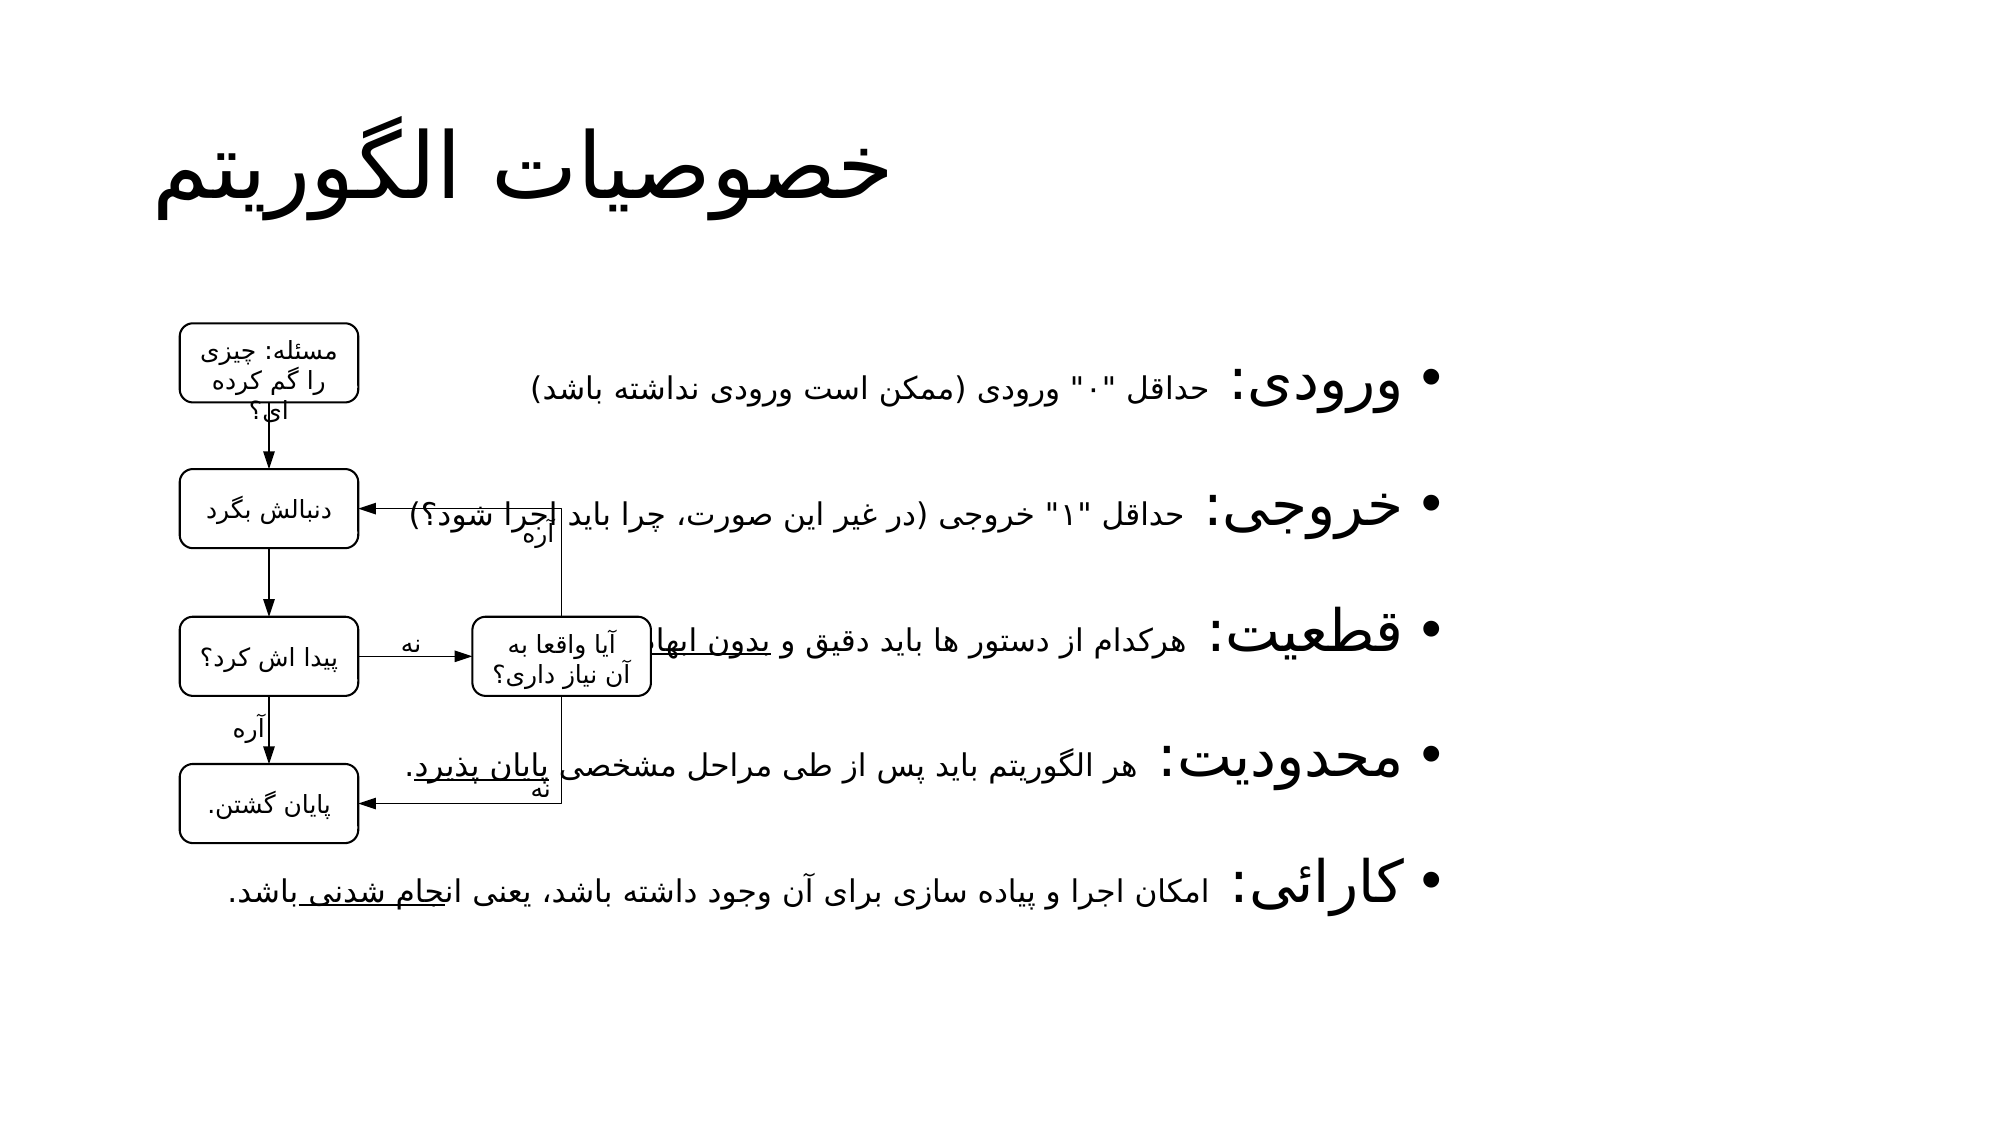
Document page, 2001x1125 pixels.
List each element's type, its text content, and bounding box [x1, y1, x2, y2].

text_box دنبالش بگرد [179, 469, 359, 549]
text_box آره [507, 510, 559, 556]
text_box آیا واقعا به آن نیاز داری؟ [472, 616, 651, 696]
list ورودی: حداقل "۰" ورودی (ممکن است ورودی نداشته باشد) خروجی: حداقل "۱" خروجی (در غیر این صورت، چرا باید اجرا شود؟) قطعیت: هرکدام از دستور ها باید دقیق و بدون ابهام باشند. محدودیت: هر الگوریتم باید پس از طی مراحل مشخصی پایان پذیرد. کارائی: امکان اجرا و پیاده سازی برای آن وجود داشته باشد، یعنی انجام شدنی باشد. [137, 299, 1863, 1014]
text_box پایان گشتن. [179, 763, 359, 844]
text_box آره [217, 704, 269, 751]
text_box مسئله: چیزی را گم کرده ای؟ [179, 323, 359, 403]
text_box نه [385, 620, 433, 666]
text_box نه [515, 765, 562, 811]
text_box پیدا اش کرد؟ [179, 616, 359, 696]
title خصوصیات الگوریتم [137, 59, 1863, 278]
